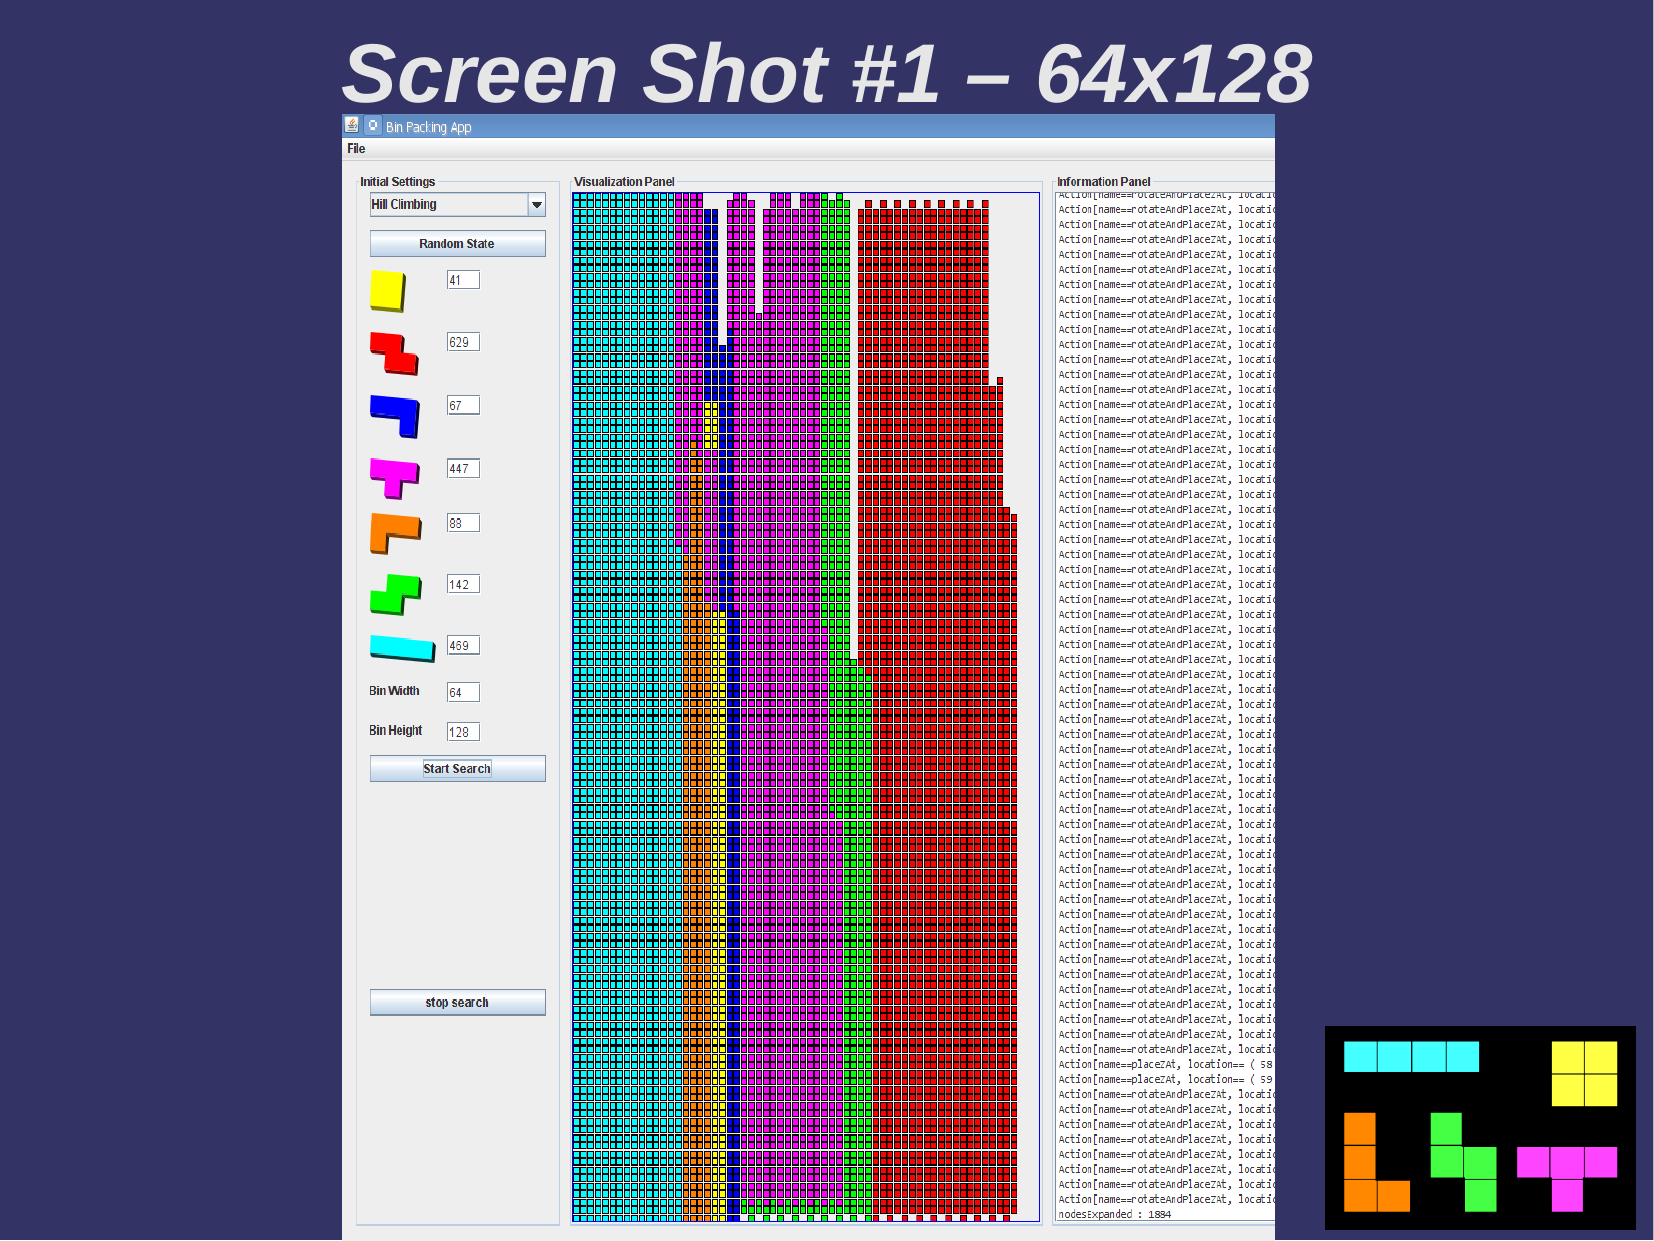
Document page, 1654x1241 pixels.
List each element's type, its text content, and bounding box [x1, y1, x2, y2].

picture [342, 114, 1276, 1241]
picture [1325, 1026, 1636, 1230]
title Screen Shot #1 – 64x128 [121, 0, 1534, 178]
